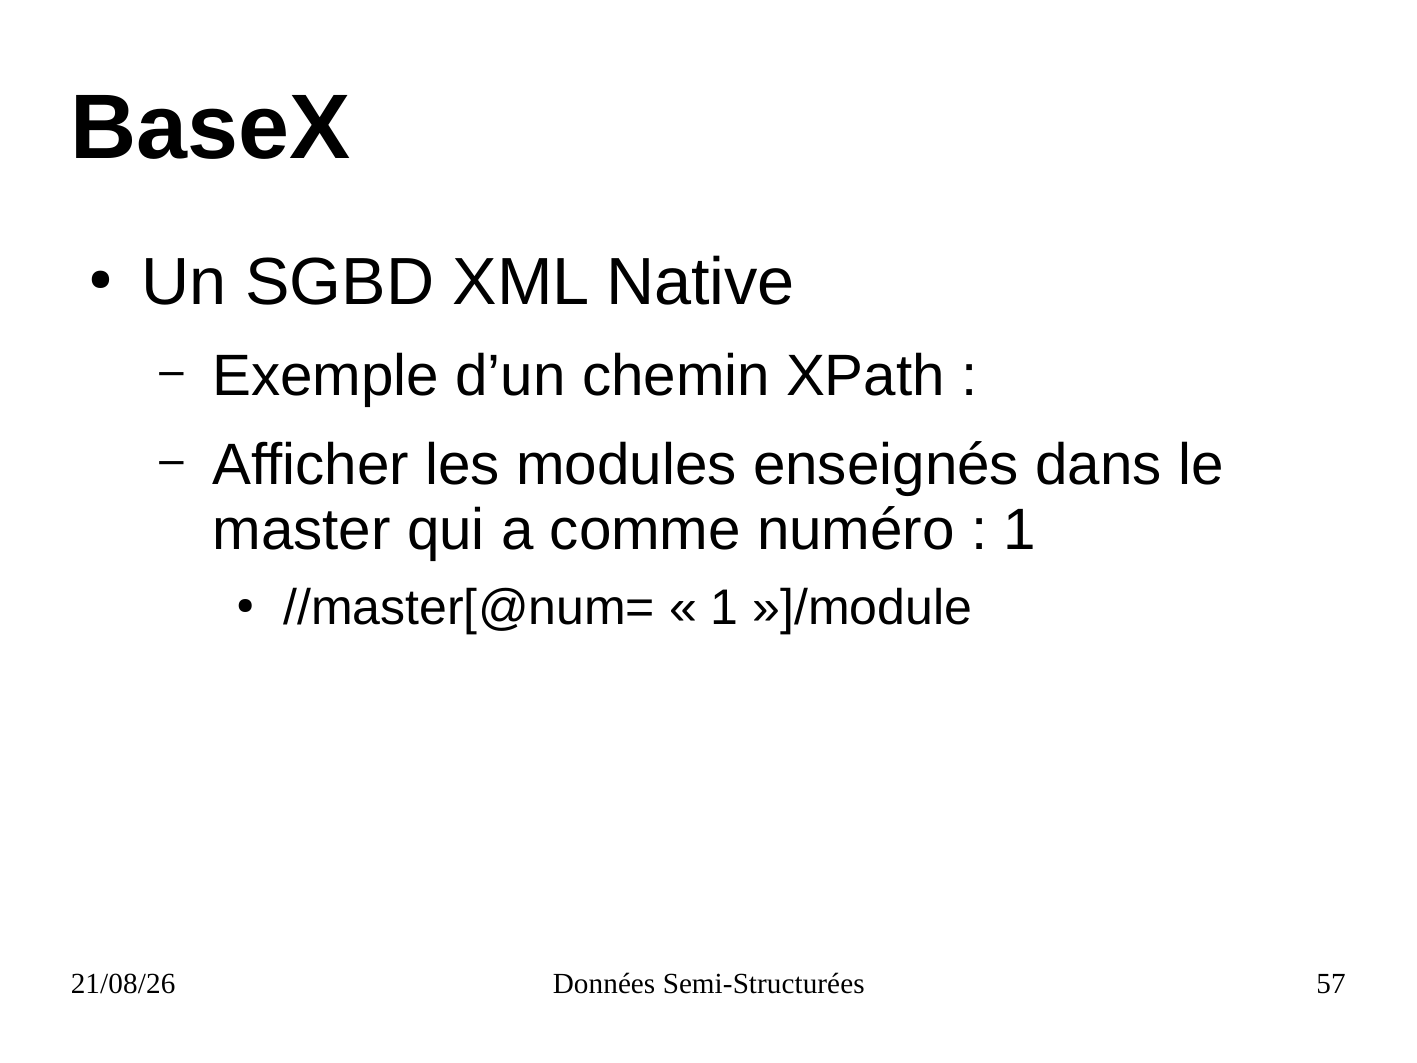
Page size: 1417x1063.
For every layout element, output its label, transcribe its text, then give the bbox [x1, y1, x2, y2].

title BaseX [70, 42, 1346, 212]
list Un SGBD XML Native Exemple d’un chemin XPath : Afficher les modules enseignés dans le master qui a comme numéro : 1 //master[@num= « 1 »]/module [70, 244, 1346, 925]
